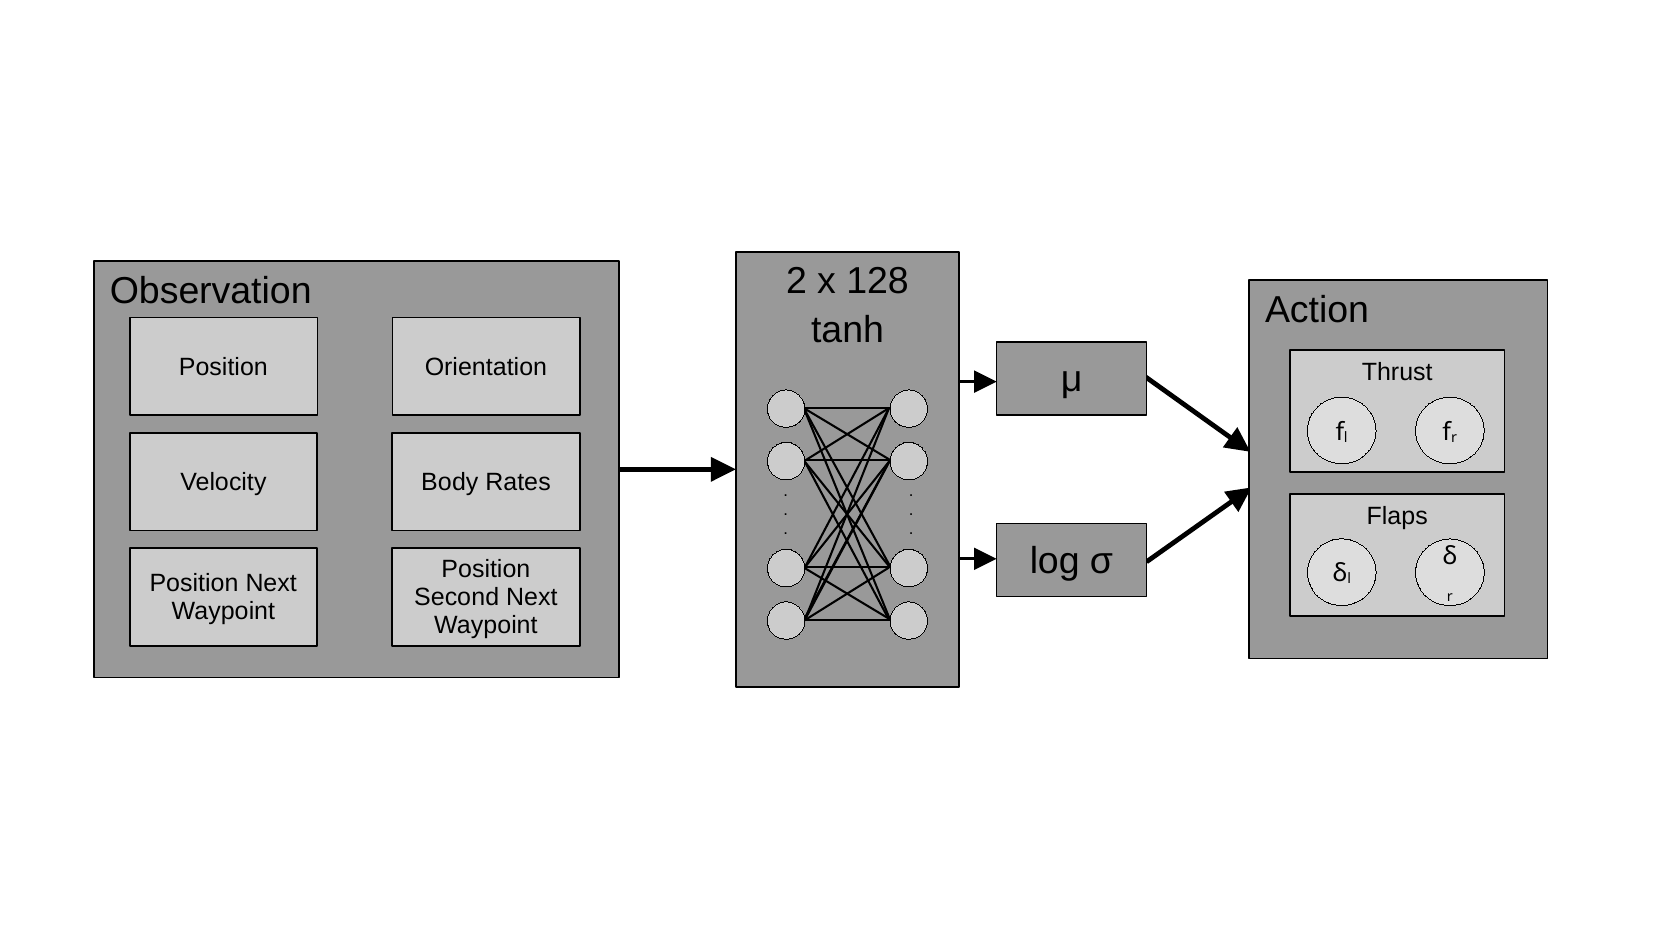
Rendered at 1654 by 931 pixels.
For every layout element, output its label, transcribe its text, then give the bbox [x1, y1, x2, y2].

text_box Velocity [129, 432, 318, 531]
text_box Body Rates [392, 432, 580, 531]
text_box Position Second Next Waypoint [392, 548, 580, 646]
text_box Observation [94, 261, 620, 678]
text_box [767, 442, 805, 480]
text_box Action [1249, 279, 1548, 659]
text_box [890, 601, 928, 640]
text_box [890, 549, 928, 587]
text_box Flaps [1290, 493, 1505, 616]
text_box [767, 389, 805, 428]
text_box fr [1415, 397, 1485, 464]
text_box Position Next Waypoint [129, 548, 318, 646]
text_box δl [1307, 538, 1377, 606]
text_box [767, 601, 805, 640]
text_box fl [1307, 397, 1377, 464]
text_box Position [129, 317, 318, 416]
text_box [767, 549, 805, 587]
text_box Thrust [1290, 349, 1505, 472]
text_box 2 x 128 tanh [735, 251, 960, 687]
text_box [890, 389, 928, 428]
text_box [890, 442, 928, 480]
text_box Orientation [392, 317, 580, 416]
text_box μ [996, 341, 1147, 415]
text_box log σ [996, 523, 1147, 597]
text_box δr [1415, 538, 1485, 606]
